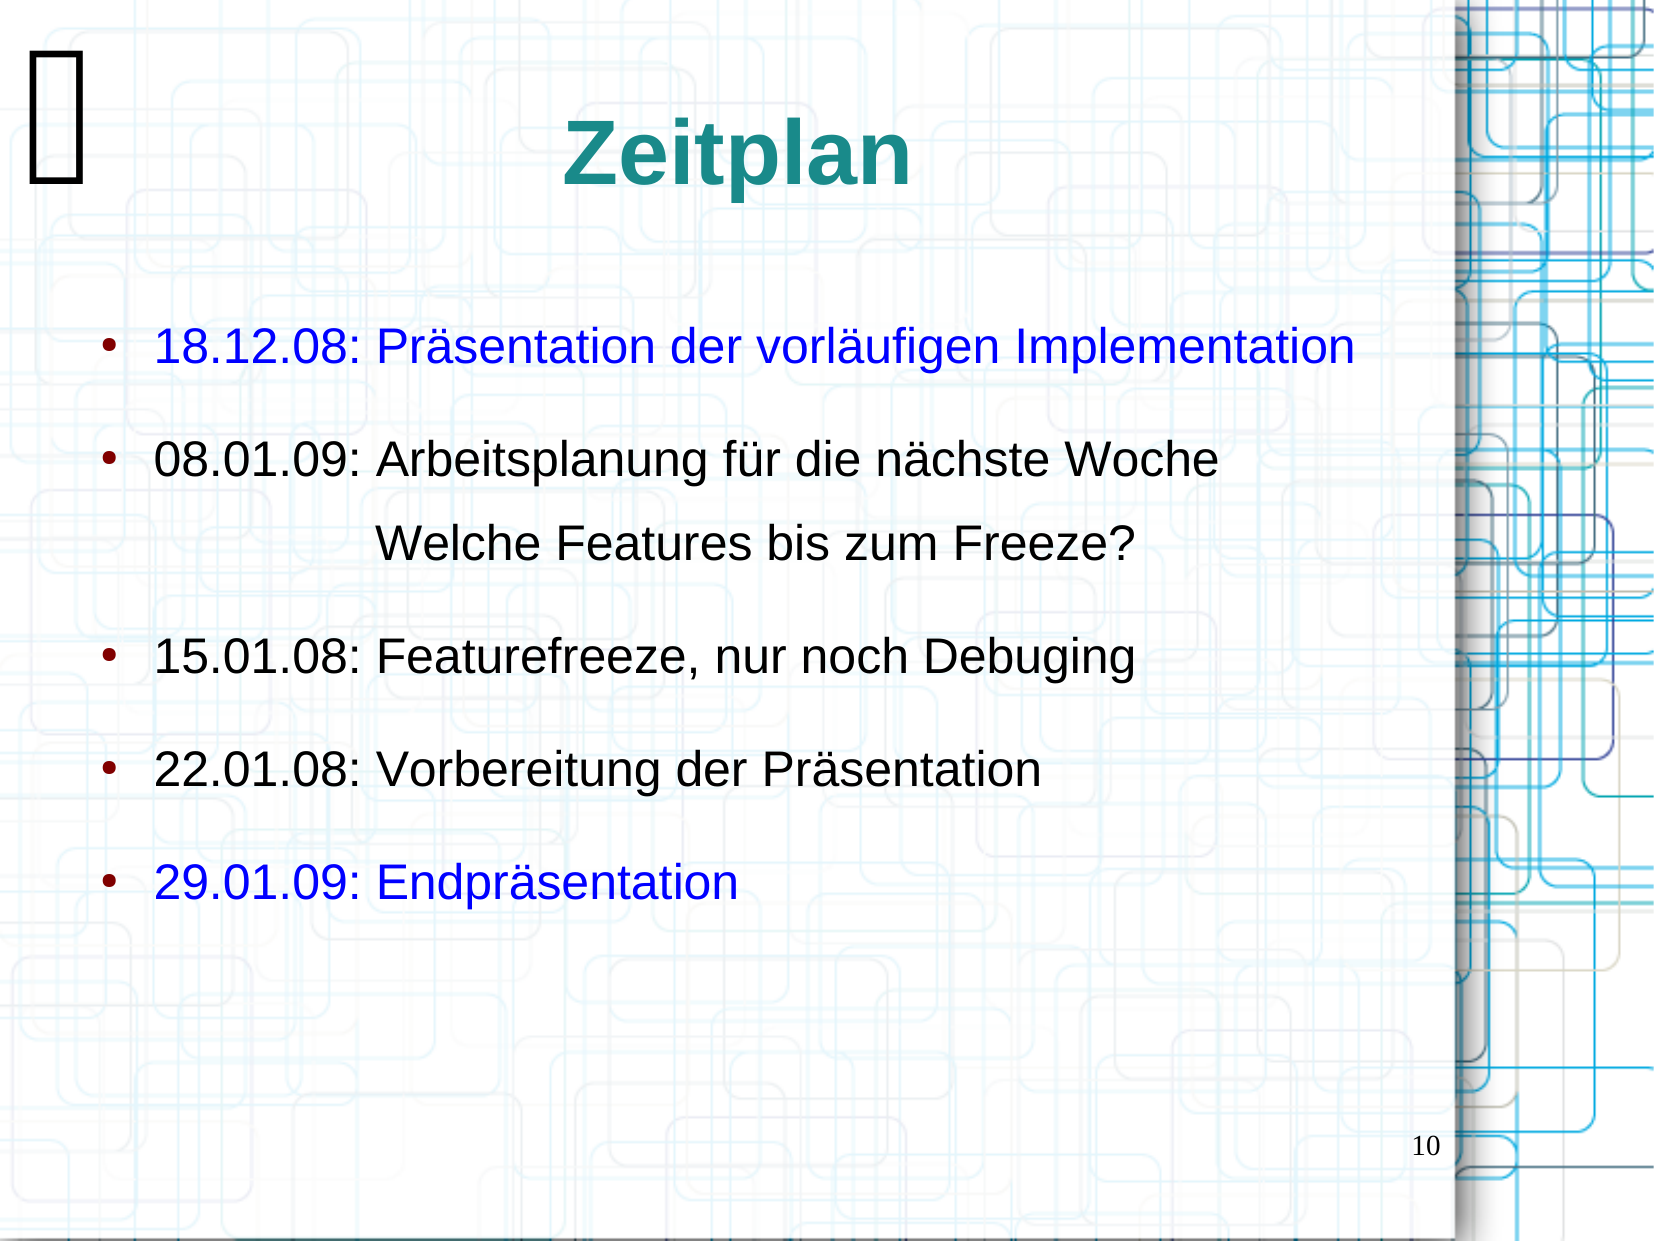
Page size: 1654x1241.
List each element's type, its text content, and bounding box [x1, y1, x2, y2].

text_box  [15, 17, 222, 255]
picture [0, 0, 1654, 1241]
title Zeitplan [222, 51, 1418, 255]
list 18.12.08: Präsentation der vorläufigen Implementation 08.01.09: Arbeitsplanung für die nächste Woche Welche Features bis zum Freeze? 15.01.08: Featurefreeze, nur noch Debuging 22.01.08: Vorbereitung der Präsentation 29.01.09: Endpräsentation [82, 290, 1418, 1106]
